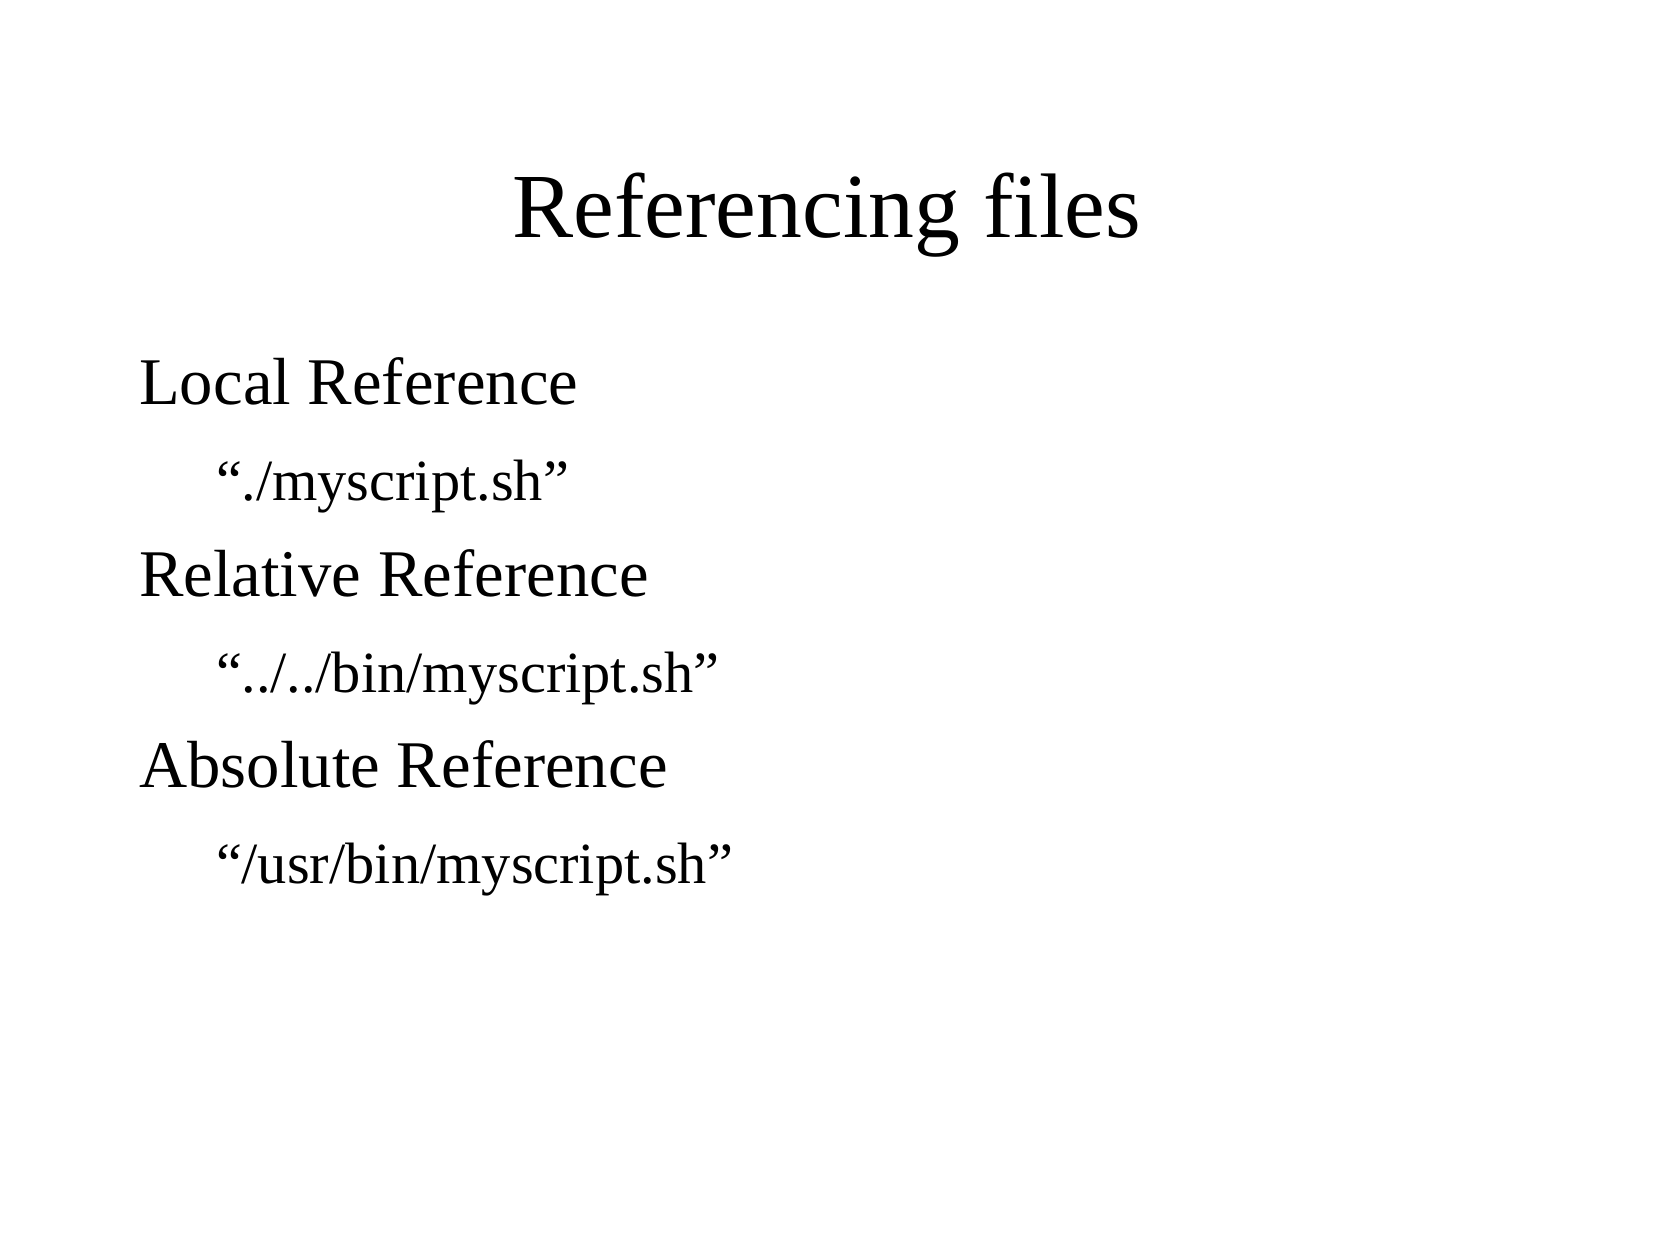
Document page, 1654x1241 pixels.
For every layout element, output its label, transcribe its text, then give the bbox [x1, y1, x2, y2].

title Referencing files [121, 102, 1534, 311]
list Local Reference “./myscript.sh” Relative Reference “../../bin/myscript.sh” Absolute Reference “/usr/bin/myscript.sh” [121, 344, 1534, 1127]
